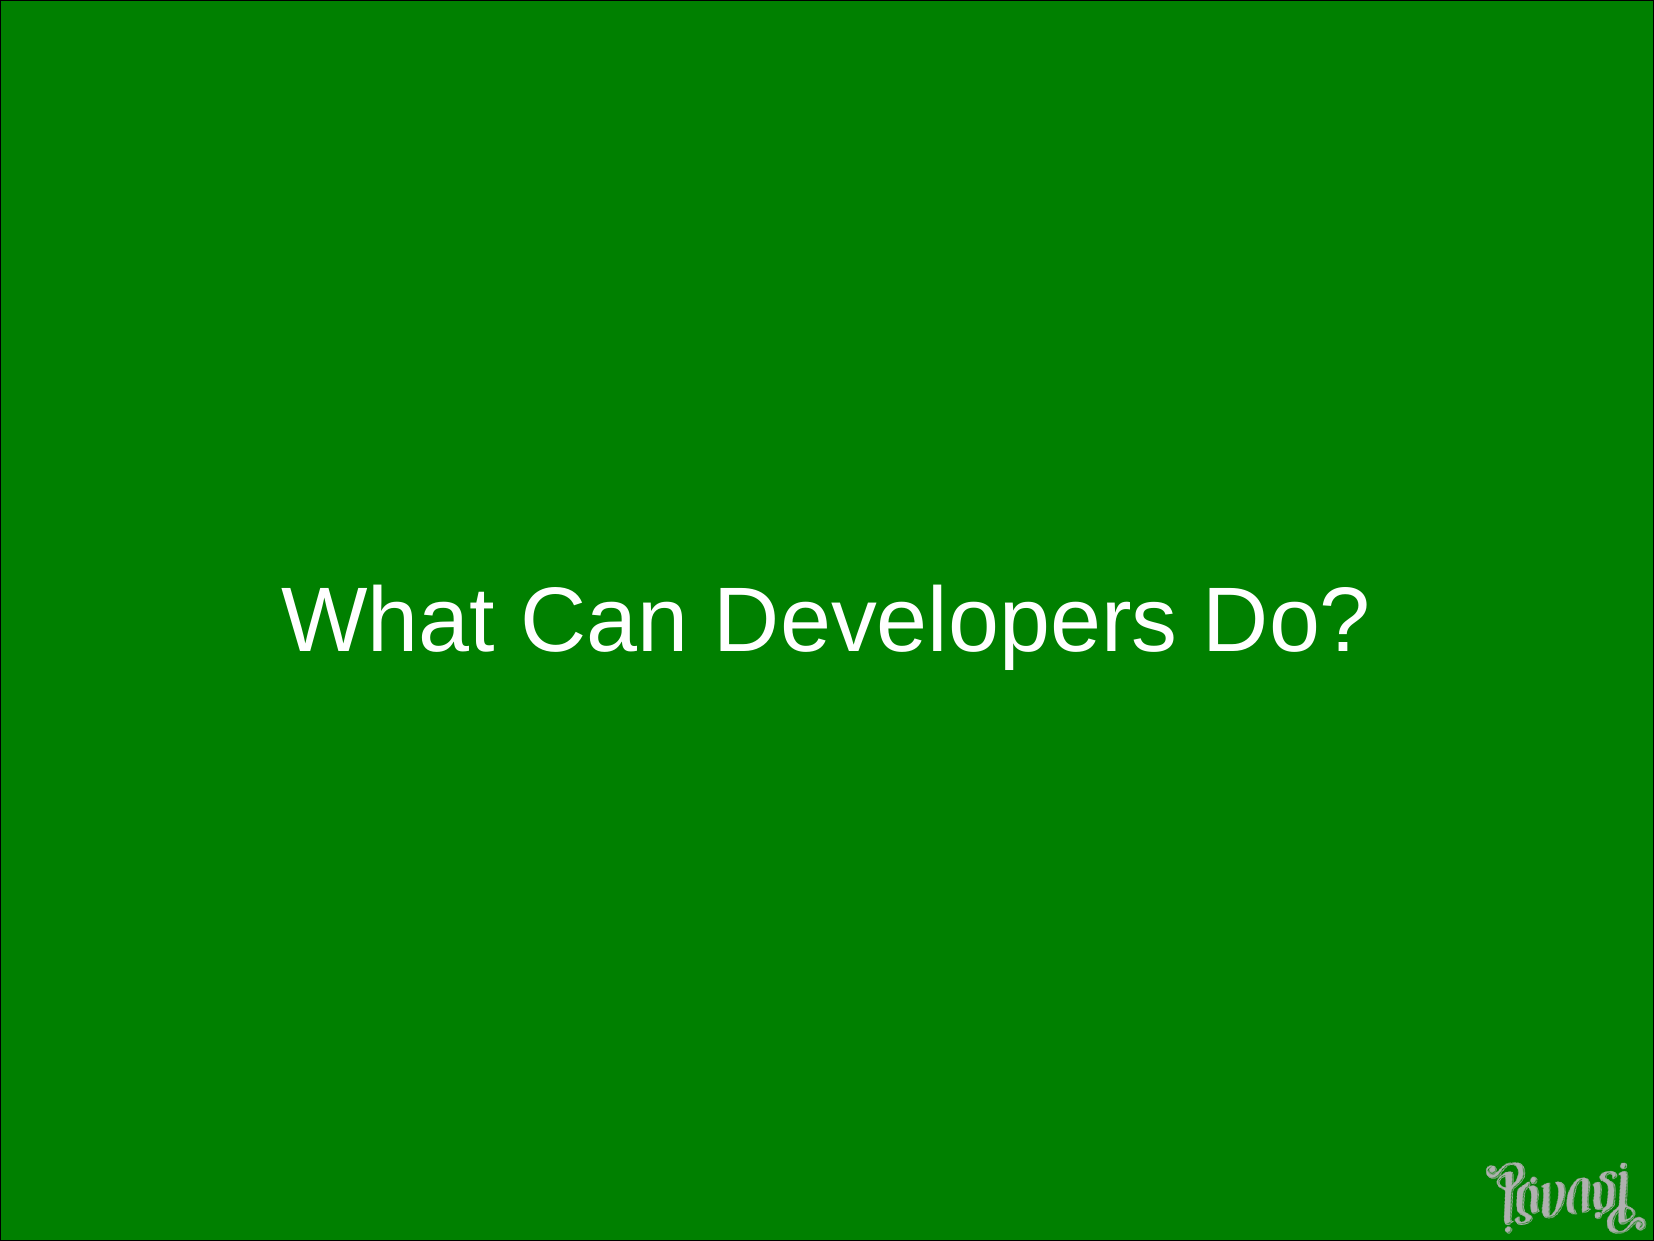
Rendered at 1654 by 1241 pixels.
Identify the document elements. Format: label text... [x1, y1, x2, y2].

title What Can Developers Do? [0, 0, 1654, 1241]
picture [1484, 1147, 1648, 1241]
